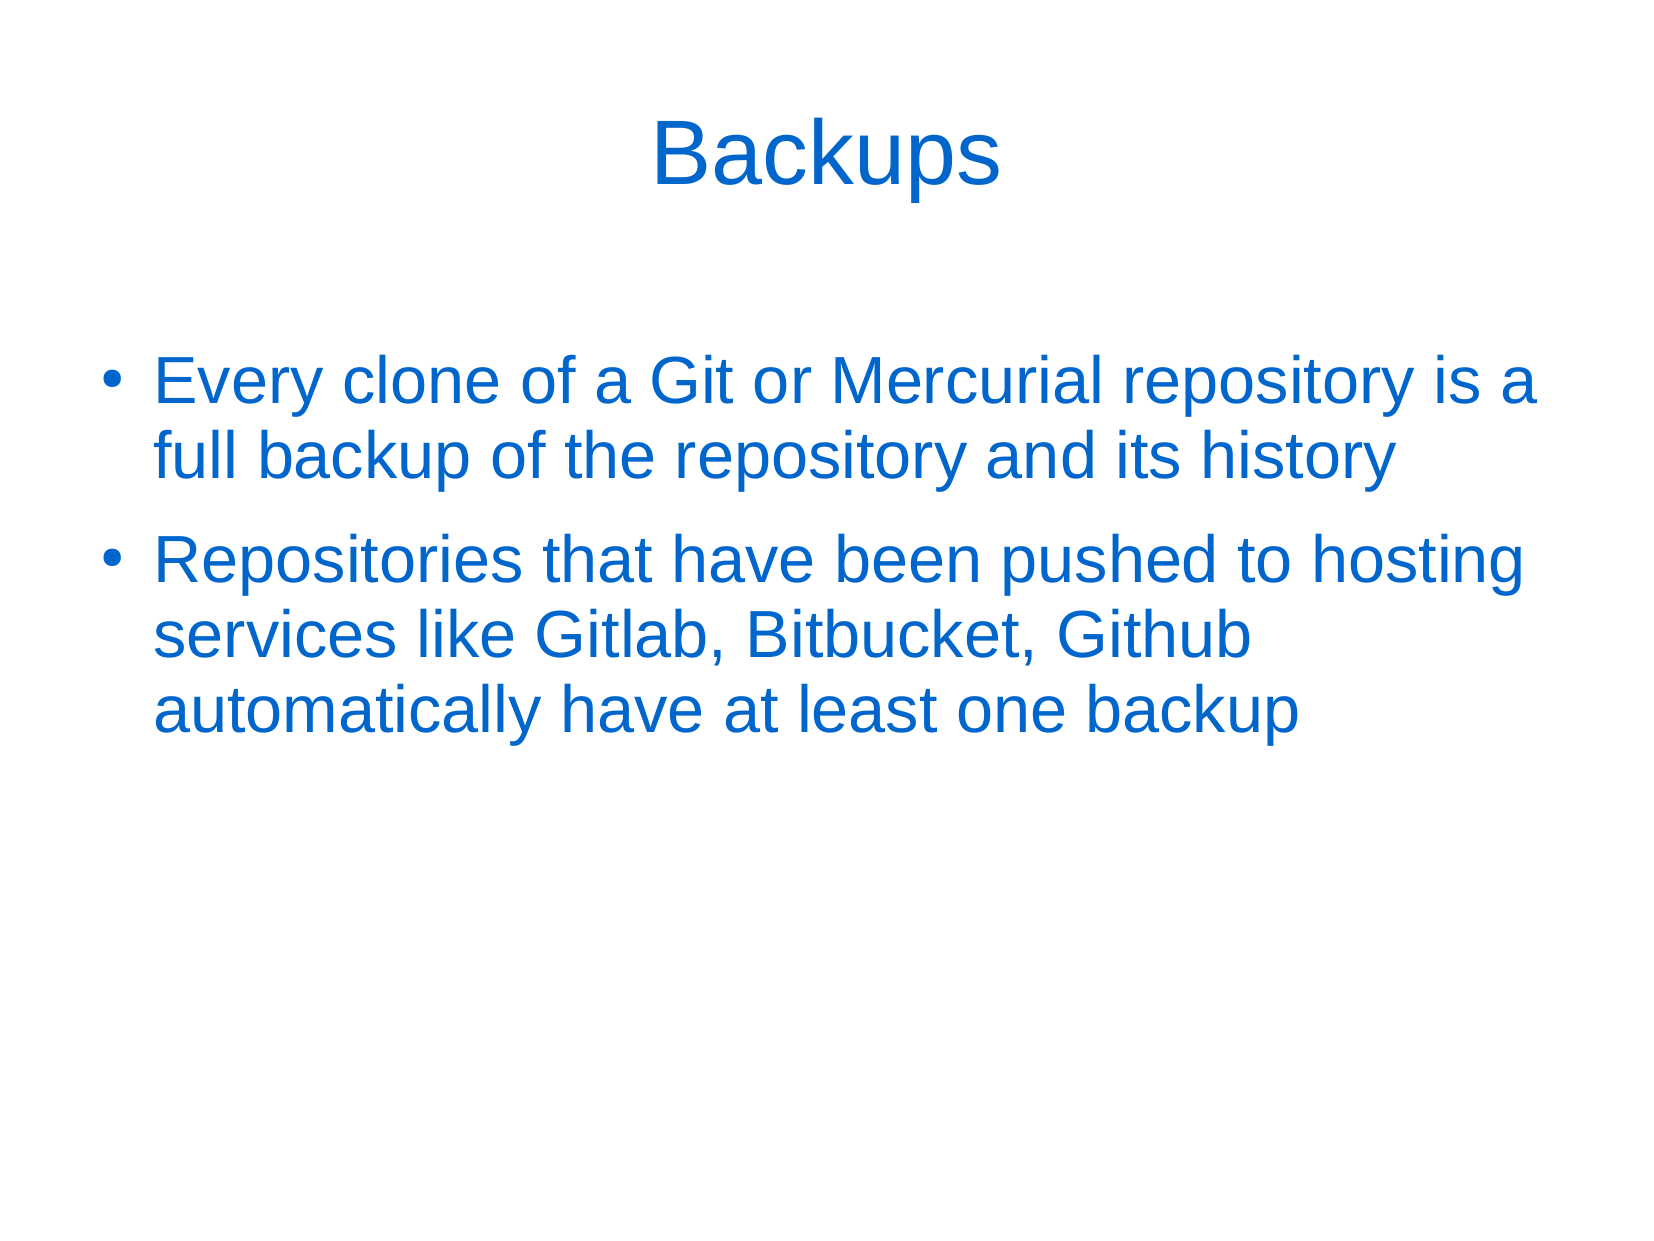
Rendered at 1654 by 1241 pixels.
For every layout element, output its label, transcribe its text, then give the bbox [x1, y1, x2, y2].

title Backups [82, 49, 1571, 257]
list Every clone of a Git or Mercurial repository is a full backup of the repository and its history Repositories that have been pushed to hosting services like Gitlab, Bitbucket, Github automatically have at least one backup [82, 343, 1571, 1063]
